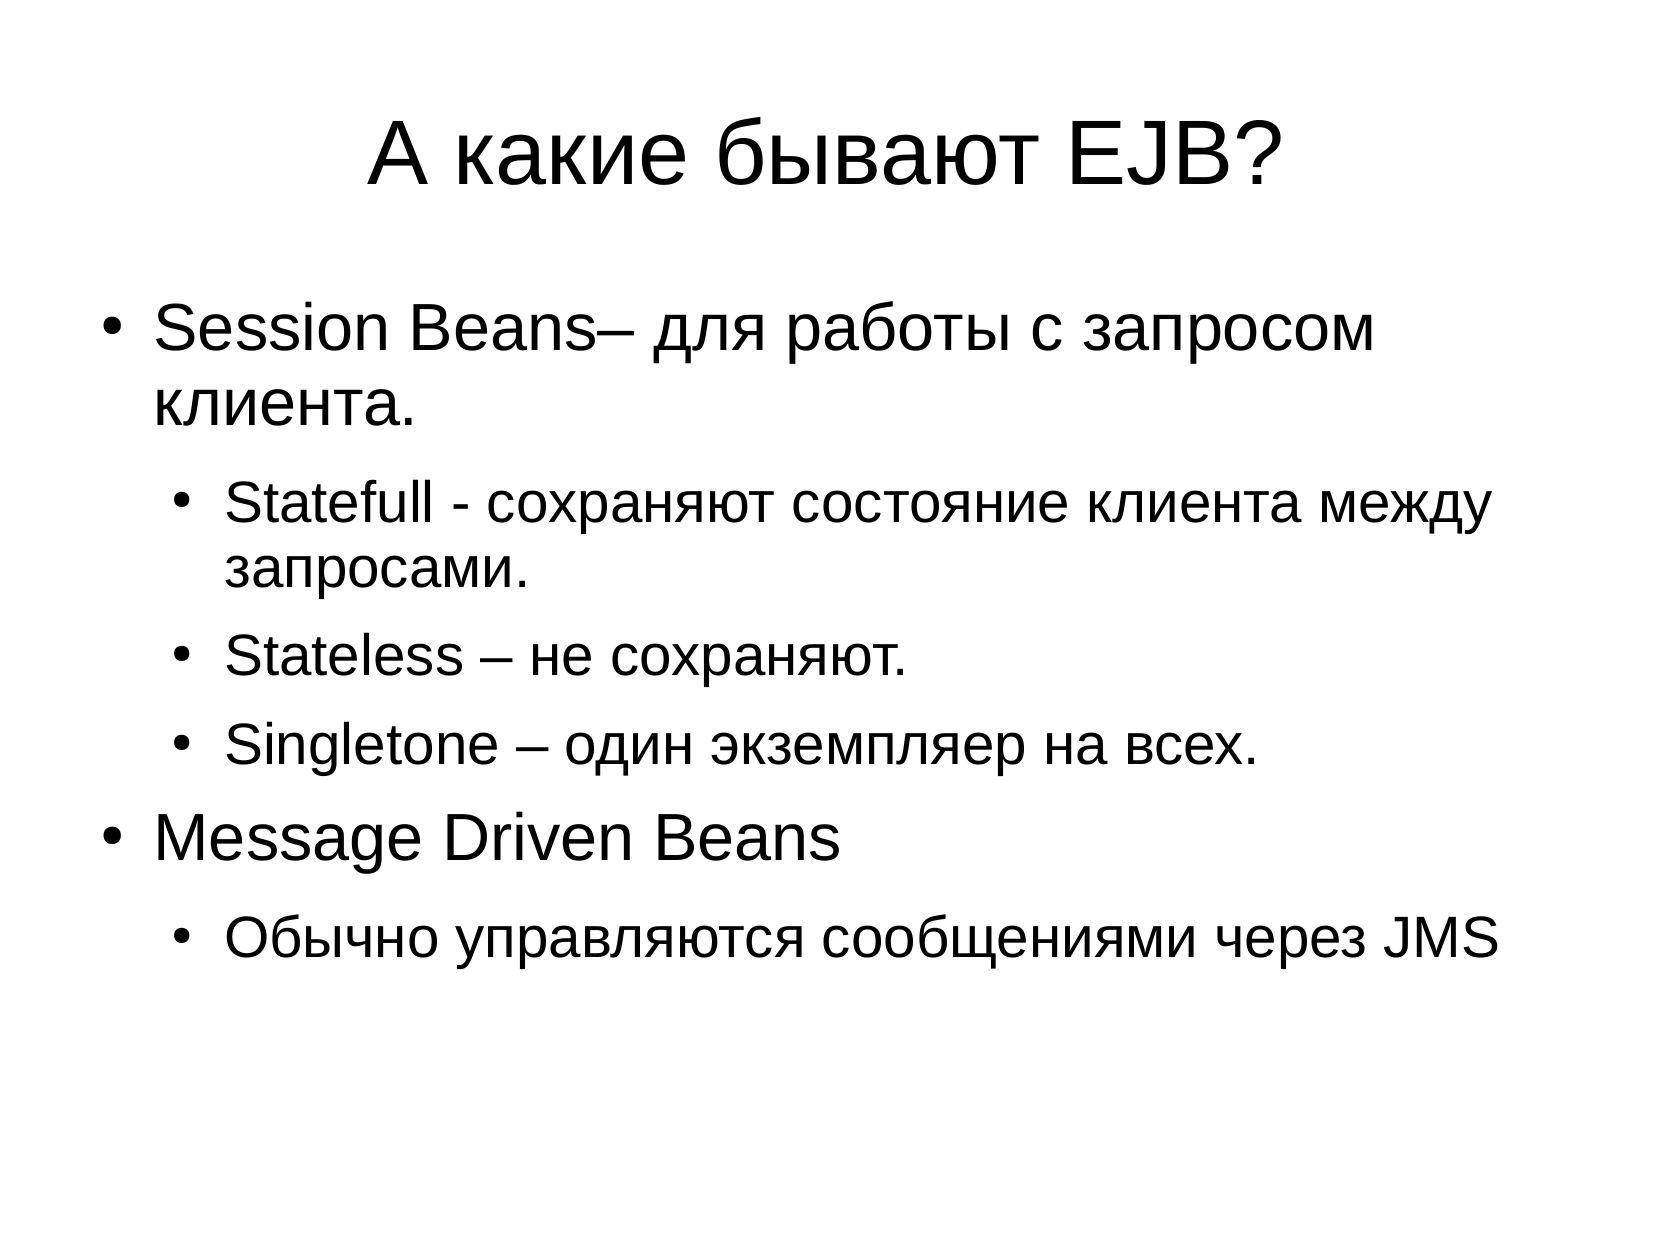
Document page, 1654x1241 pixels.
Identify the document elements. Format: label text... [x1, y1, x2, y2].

title А какие бывают EJB? [82, 49, 1571, 257]
list Session Beans– для работы с запросом клиента. Statefull - сохраняют состояние клиента между запросами. Stateless – не сохраняют. Singletone – один экземпляер на всех. Message Driven Beans Обычно управляются сообщениями через JMS [82, 290, 1571, 1010]
